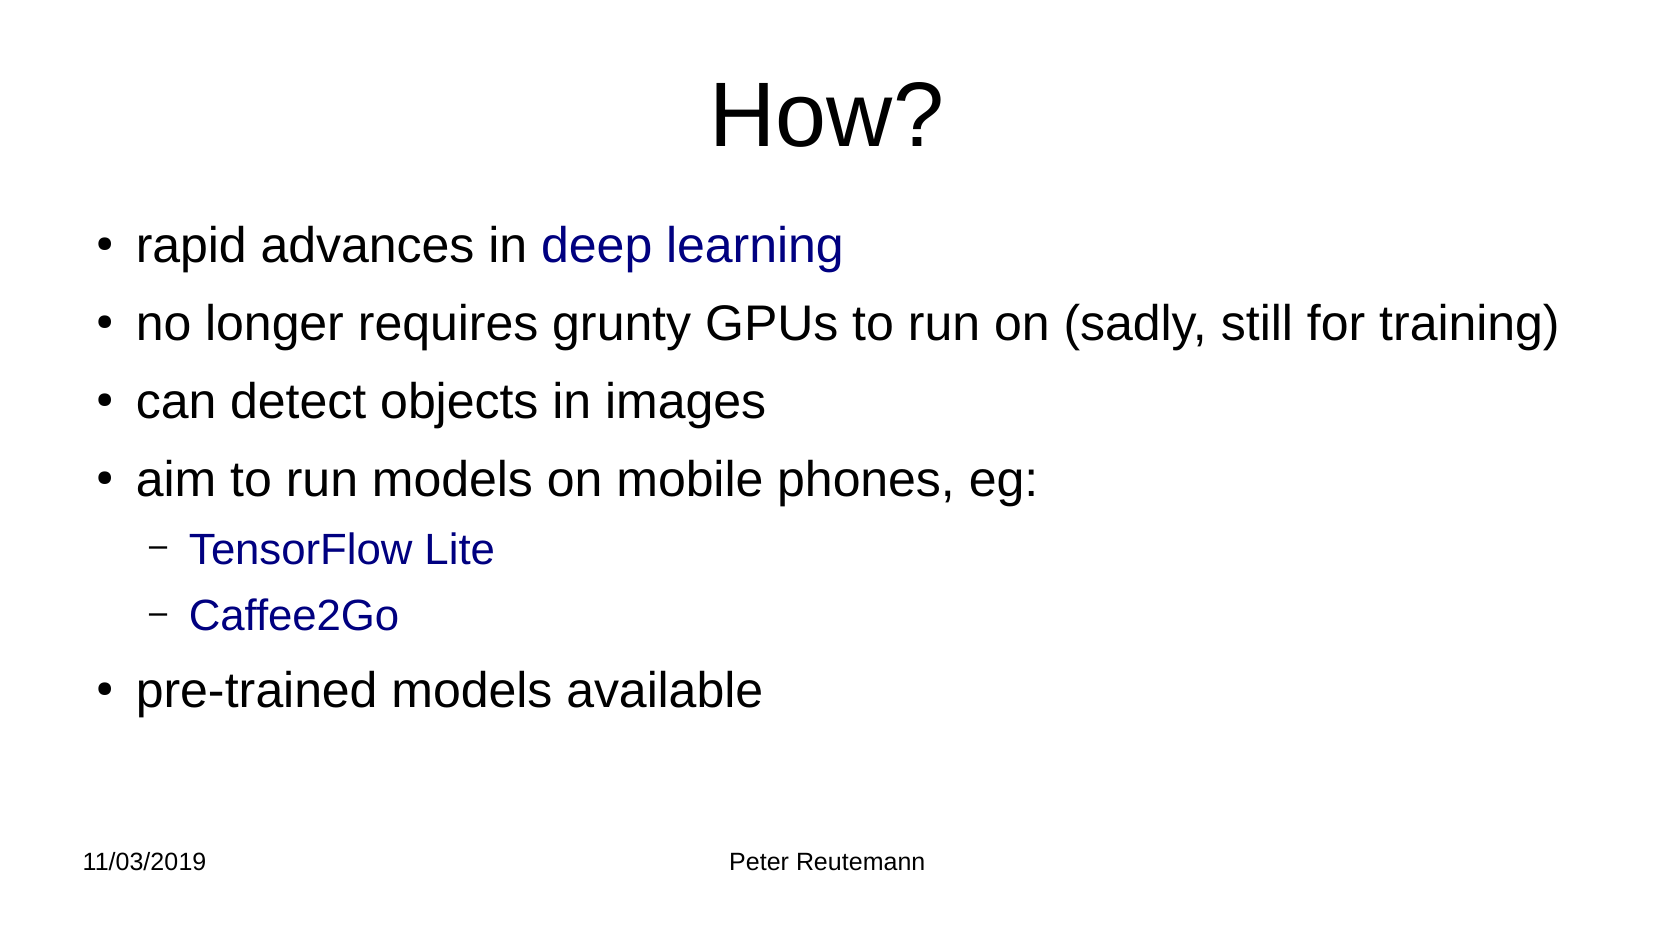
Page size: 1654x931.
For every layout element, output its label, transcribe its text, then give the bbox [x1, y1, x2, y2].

title How? [82, 37, 1571, 193]
list rapid advances in deep learning no longer requires grunty GPUs to run on (sadly, still for training) can detect objects in images aim to run models on mobile phones, eg: TensorFlow Lite Caffee2Go pre-trained models available [82, 217, 1571, 758]
